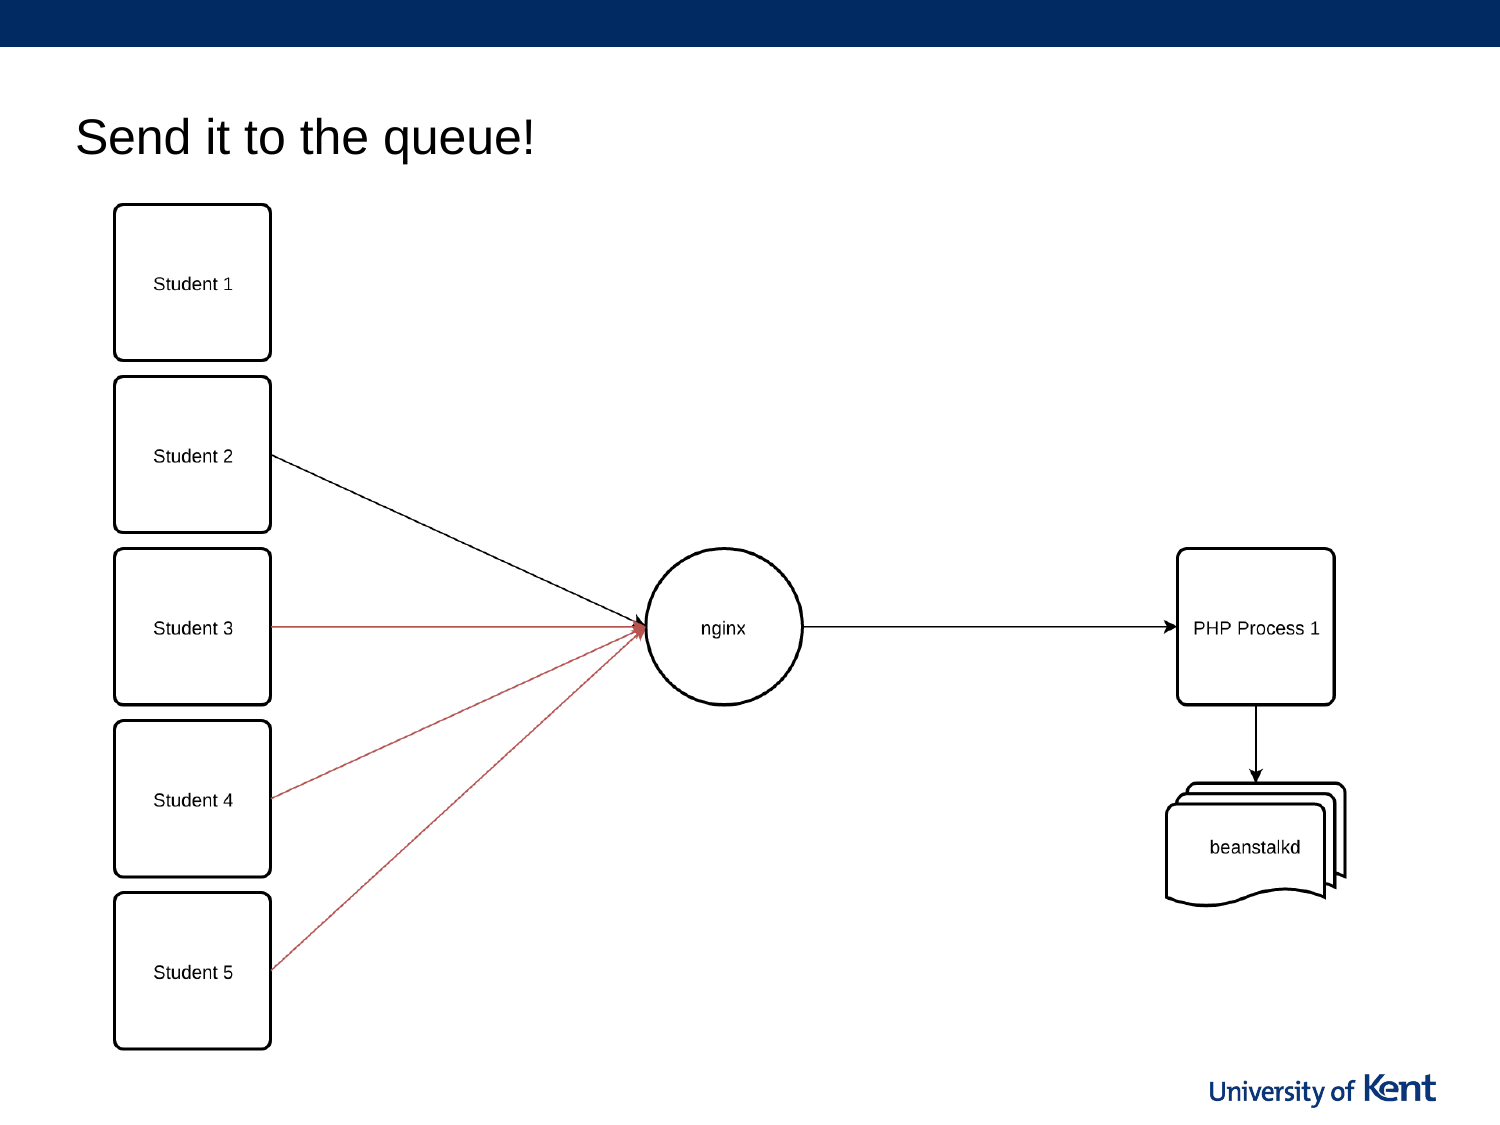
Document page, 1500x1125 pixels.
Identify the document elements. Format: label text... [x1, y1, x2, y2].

picture [1210, 1074, 1436, 1108]
title Send it to the queue! [75, 90, 1436, 185]
picture [110, 200, 1347, 1051]
